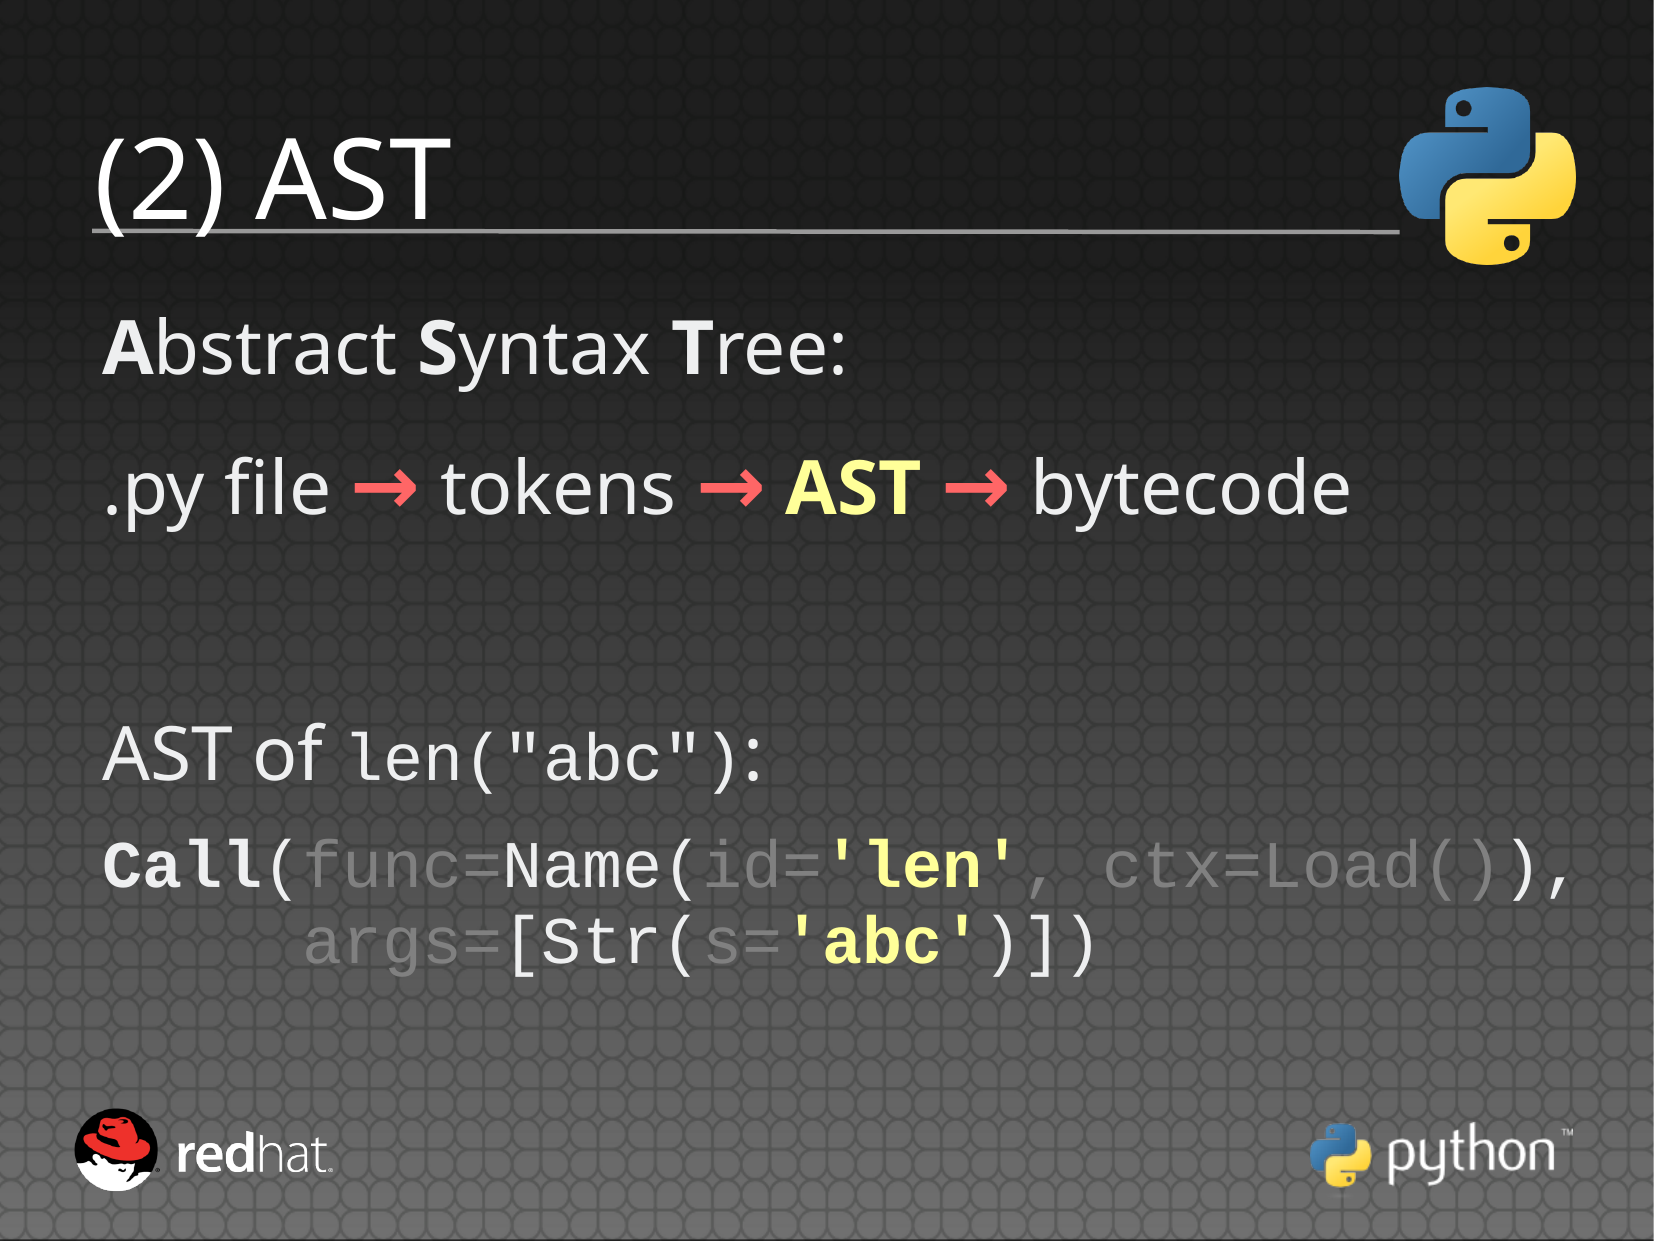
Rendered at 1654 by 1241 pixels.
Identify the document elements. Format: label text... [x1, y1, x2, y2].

picture [0, 0, 1654, 1241]
list Abstract Syntax Tree: .py file → tokens → AST → bytecode AST of len("abc"): Call(func=Name(id='len', ctx=Load()), args=[Str(s='abc')]) [31, 293, 1654, 1034]
title (2) AST [94, 100, 1426, 251]
